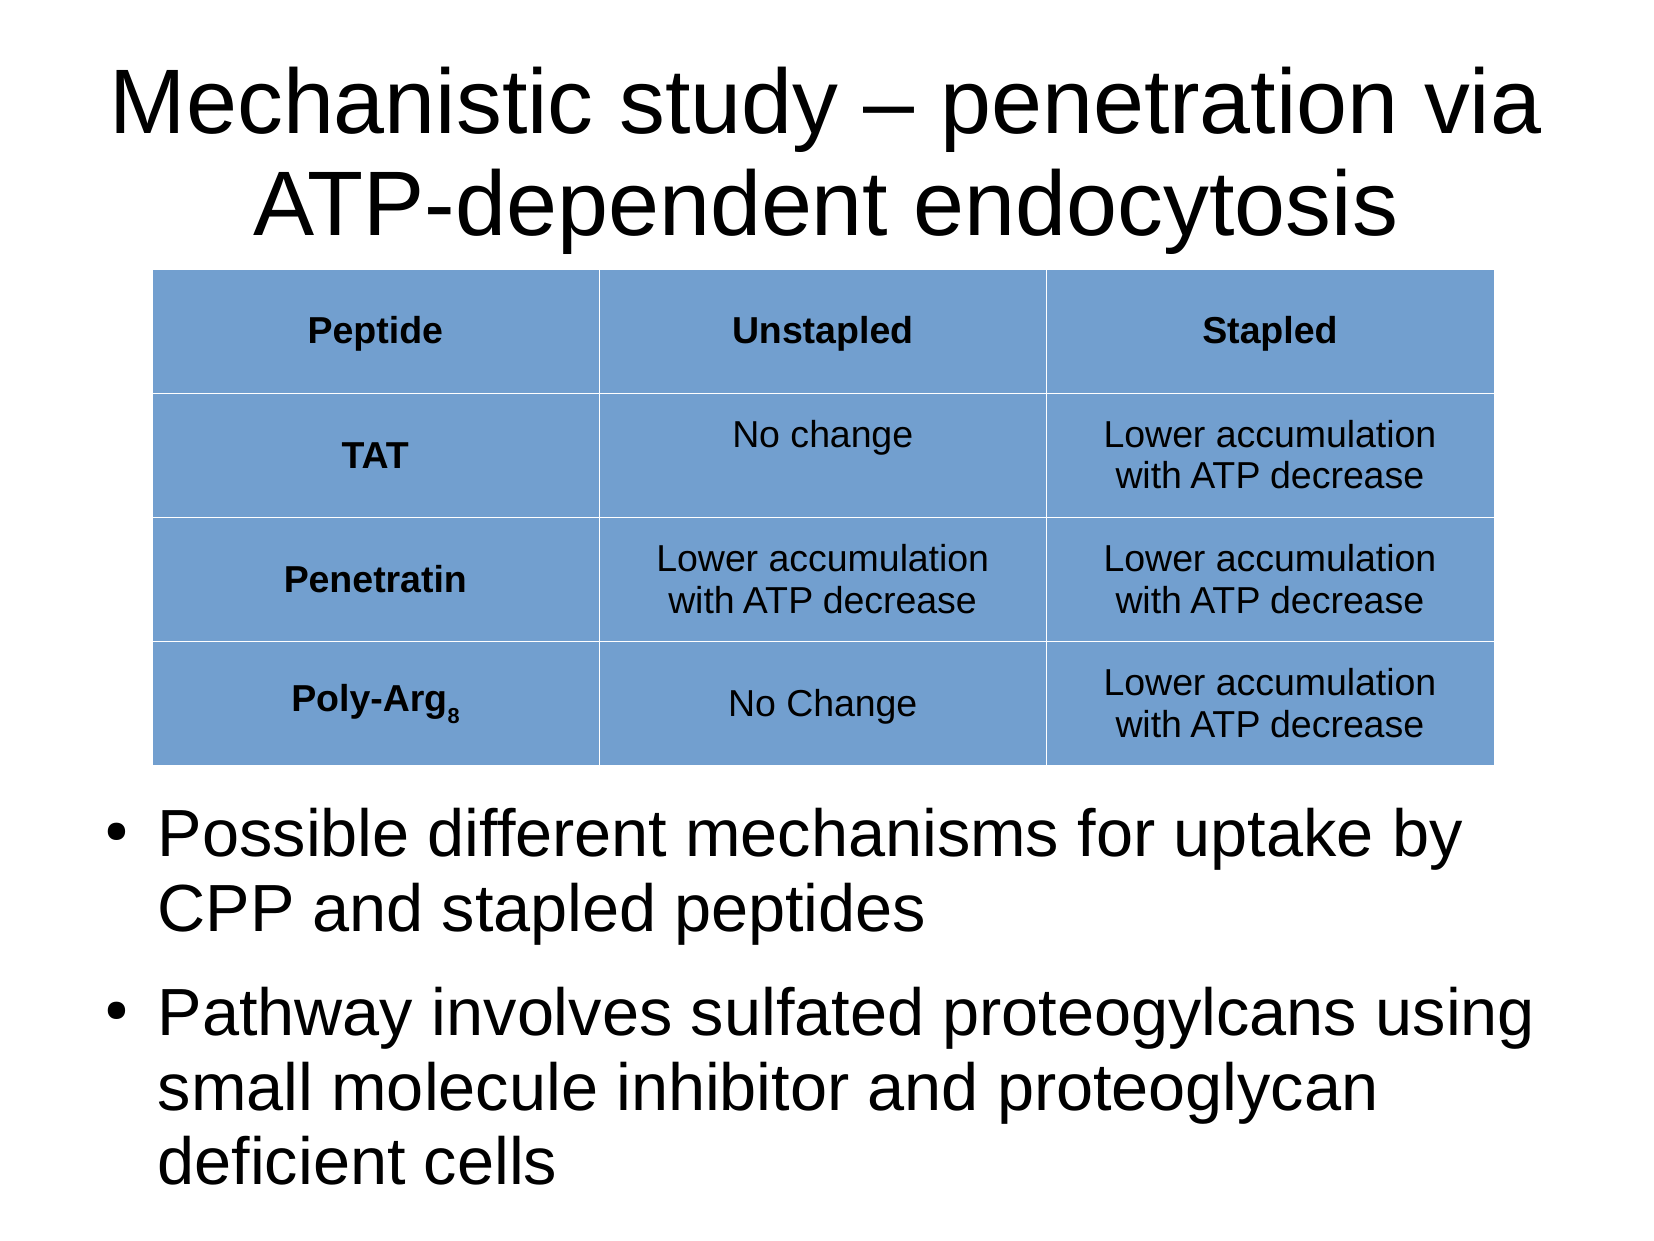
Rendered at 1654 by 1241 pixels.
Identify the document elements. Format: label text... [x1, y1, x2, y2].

table_header Unstapled [600, 270, 1046, 393]
table_cell Penetratin [153, 518, 599, 641]
list Possible different mechanisms for uptake by CPP and stapled peptides Pathway involves sulfated proteogylcans using small molecule inhibitor and proteoglycan deficient cells [86, 795, 1576, 1241]
table_cell TAT [153, 394, 599, 517]
table_cell Lower accumulation with ATP decrease [1047, 518, 1494, 641]
table_cell Lower accumulation with ATP decrease [1047, 394, 1494, 517]
table_cell No change [600, 394, 1046, 517]
table_cell Lower accumulation with ATP decrease [600, 518, 1046, 641]
title Mechanistic study – penetration via ATP-dependent endocytosis [82, 49, 1571, 257]
table_cell Lower accumulation with ATP decrease [1047, 642, 1494, 765]
table_cell Poly-Arg8 [153, 642, 599, 765]
table_header Peptide [153, 270, 599, 393]
table_cell No Change [600, 642, 1046, 765]
table_header Stapled [1047, 270, 1494, 393]
